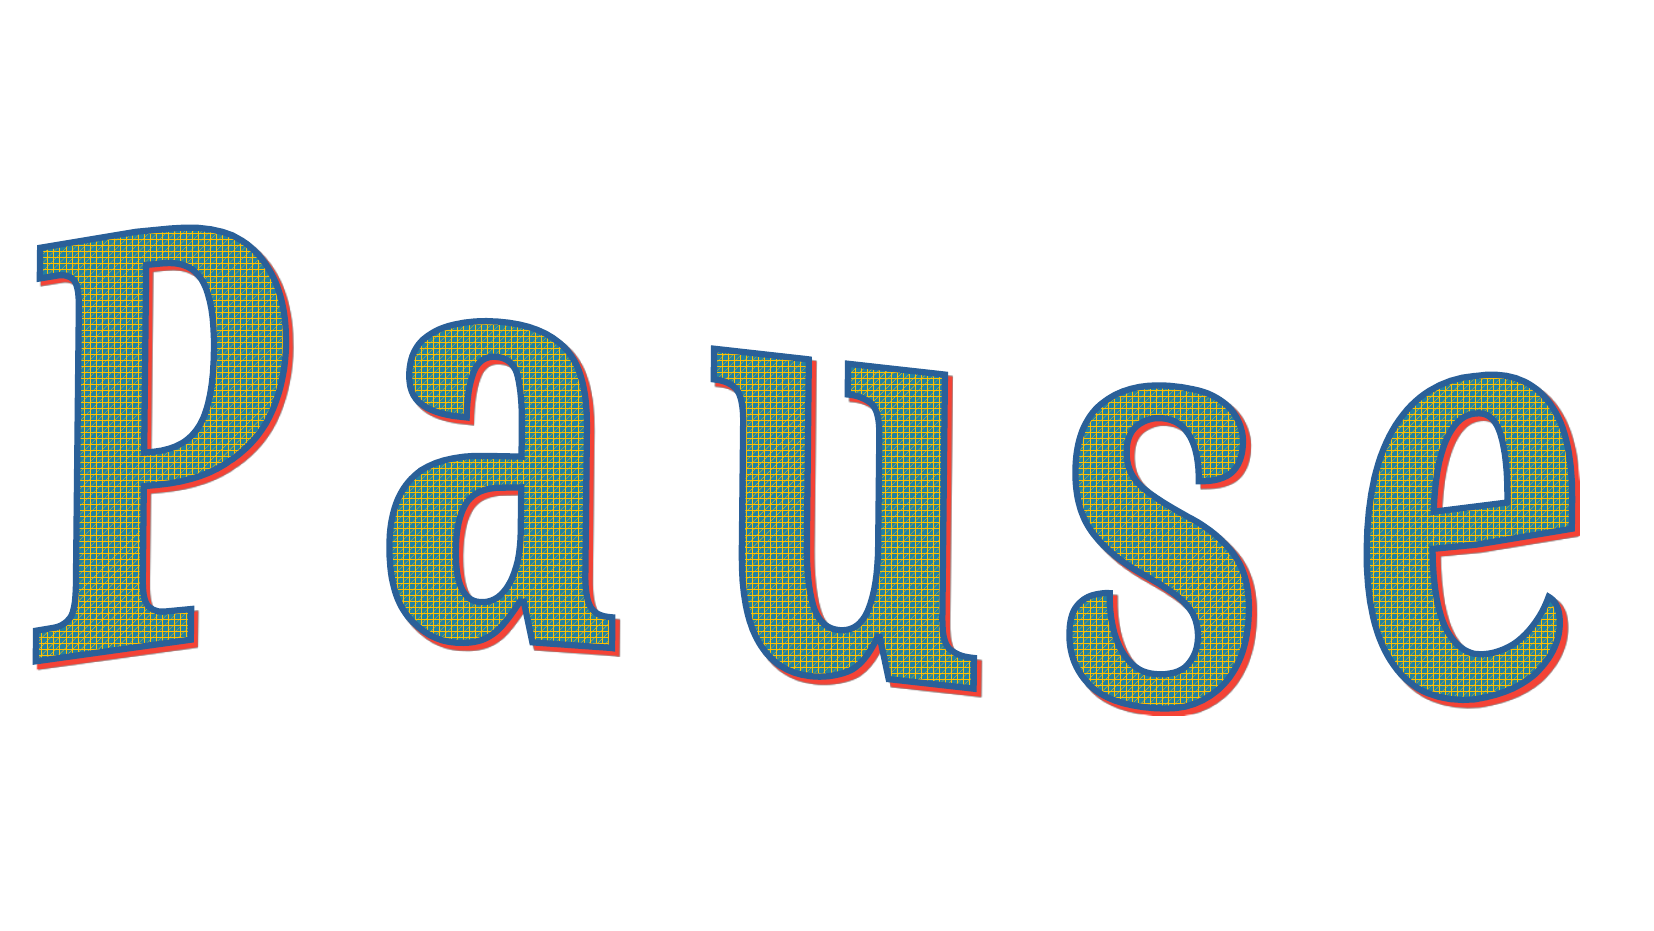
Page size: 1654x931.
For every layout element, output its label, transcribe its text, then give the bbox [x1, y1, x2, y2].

text_box P a u s e [1069, 385, 1249, 709]
text_box P a u s e [713, 348, 974, 689]
text_box P a u s e [389, 321, 613, 649]
text_box P a u s e [1366, 374, 1573, 700]
text_box P a u s e [35, 227, 287, 662]
